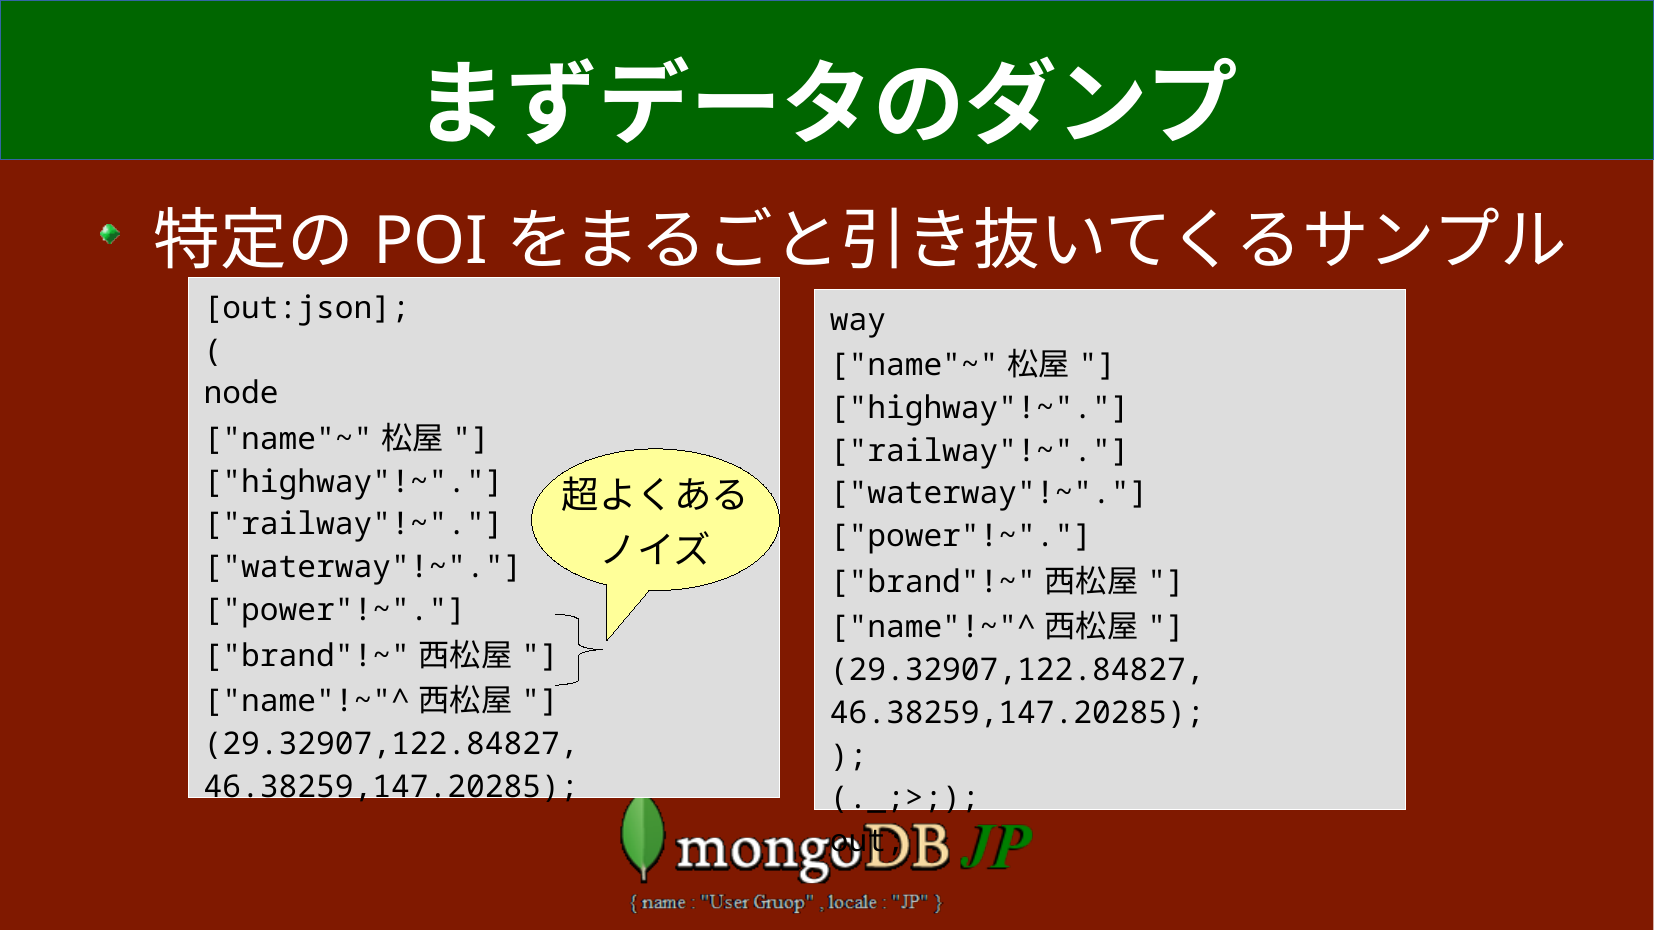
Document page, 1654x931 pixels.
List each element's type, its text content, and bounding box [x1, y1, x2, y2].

title まずデータのダンプ [82, 37, 1571, 156]
text_box 超よくある ノイズ [531, 448, 780, 641]
text_box [out:json]; ( node ["name"~"松屋"] ["highway"!~"."] ["railway"!~"."] ["waterway"!~"."] ["power"!~"."] ["brand"!~"西松屋"] ["name"!~"^西松屋"] (29.32907,122.84827, 46.38259,147.20285); [188, 277, 780, 798]
text_box way ["name"~"松屋"] ["highway"!~"."] ["railway"!~"."] ["waterway"!~"."] ["power"!~"."] ["brand"!~"西松屋"] ["name"!~"^西松屋"] (29.32907,122.84827, 46.38259,147.20285); ); (._;>;); out; [814, 289, 1406, 810]
picture [616, 784, 1047, 931]
list 特定のPOIをまるごと引き抜いてくるサンプル [82, 185, 1571, 726]
